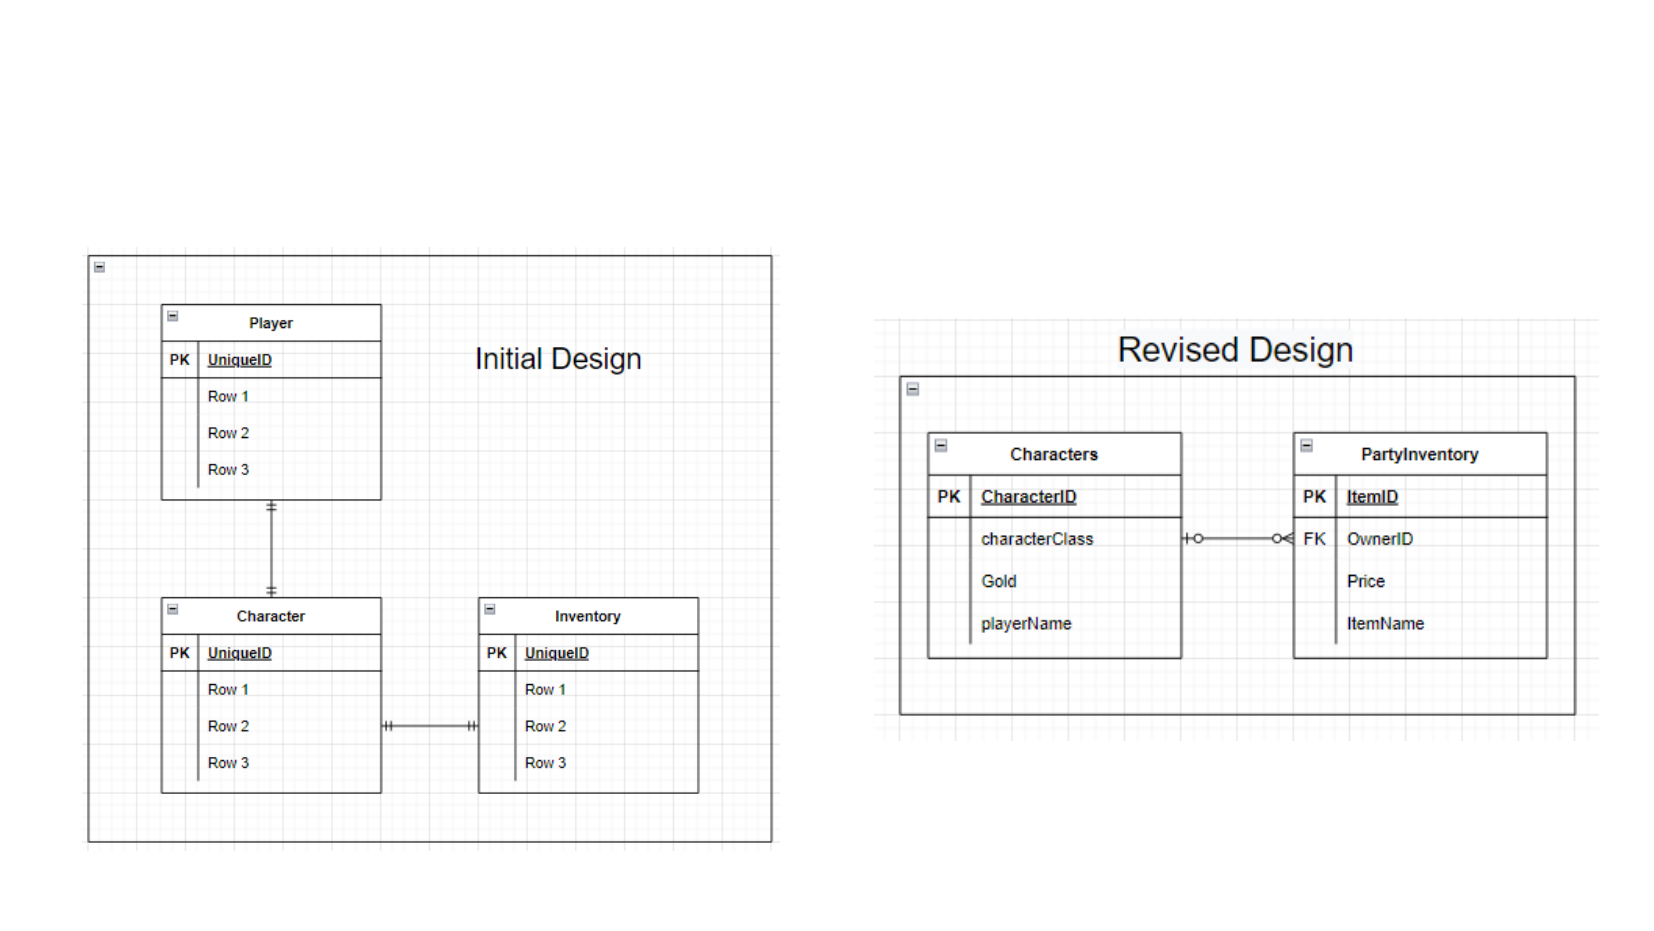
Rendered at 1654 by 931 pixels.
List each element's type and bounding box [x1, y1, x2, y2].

picture [874, 318, 1599, 741]
picture [82, 247, 780, 851]
